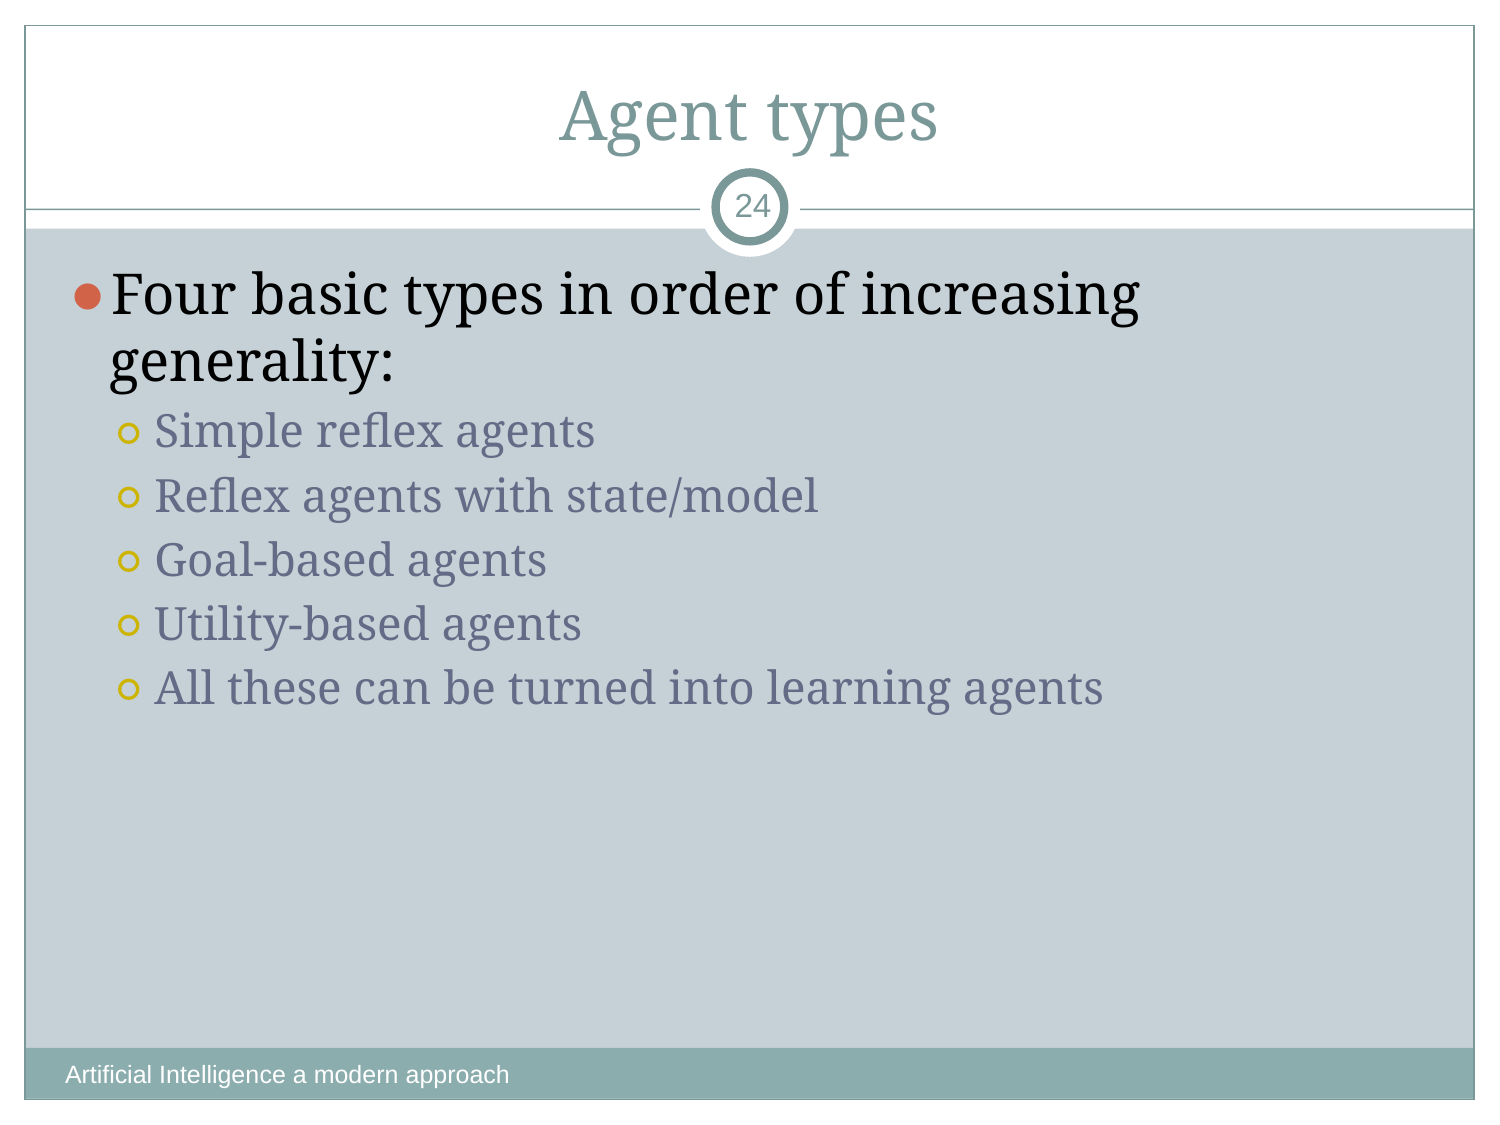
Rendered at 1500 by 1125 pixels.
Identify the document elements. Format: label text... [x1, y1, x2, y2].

text_box Artificial Intelligence a modern approach [49, 1051, 638, 1112]
title Agent types [49, 37, 1450, 162]
text_box <number> [715, 168, 791, 241]
list Four basic types in order of increasing generality: Simple reflex agents Reflex agents with state/model Goal-based agents Utility-based agents All these can be turned into learning agents [49, 250, 1445, 1001]
